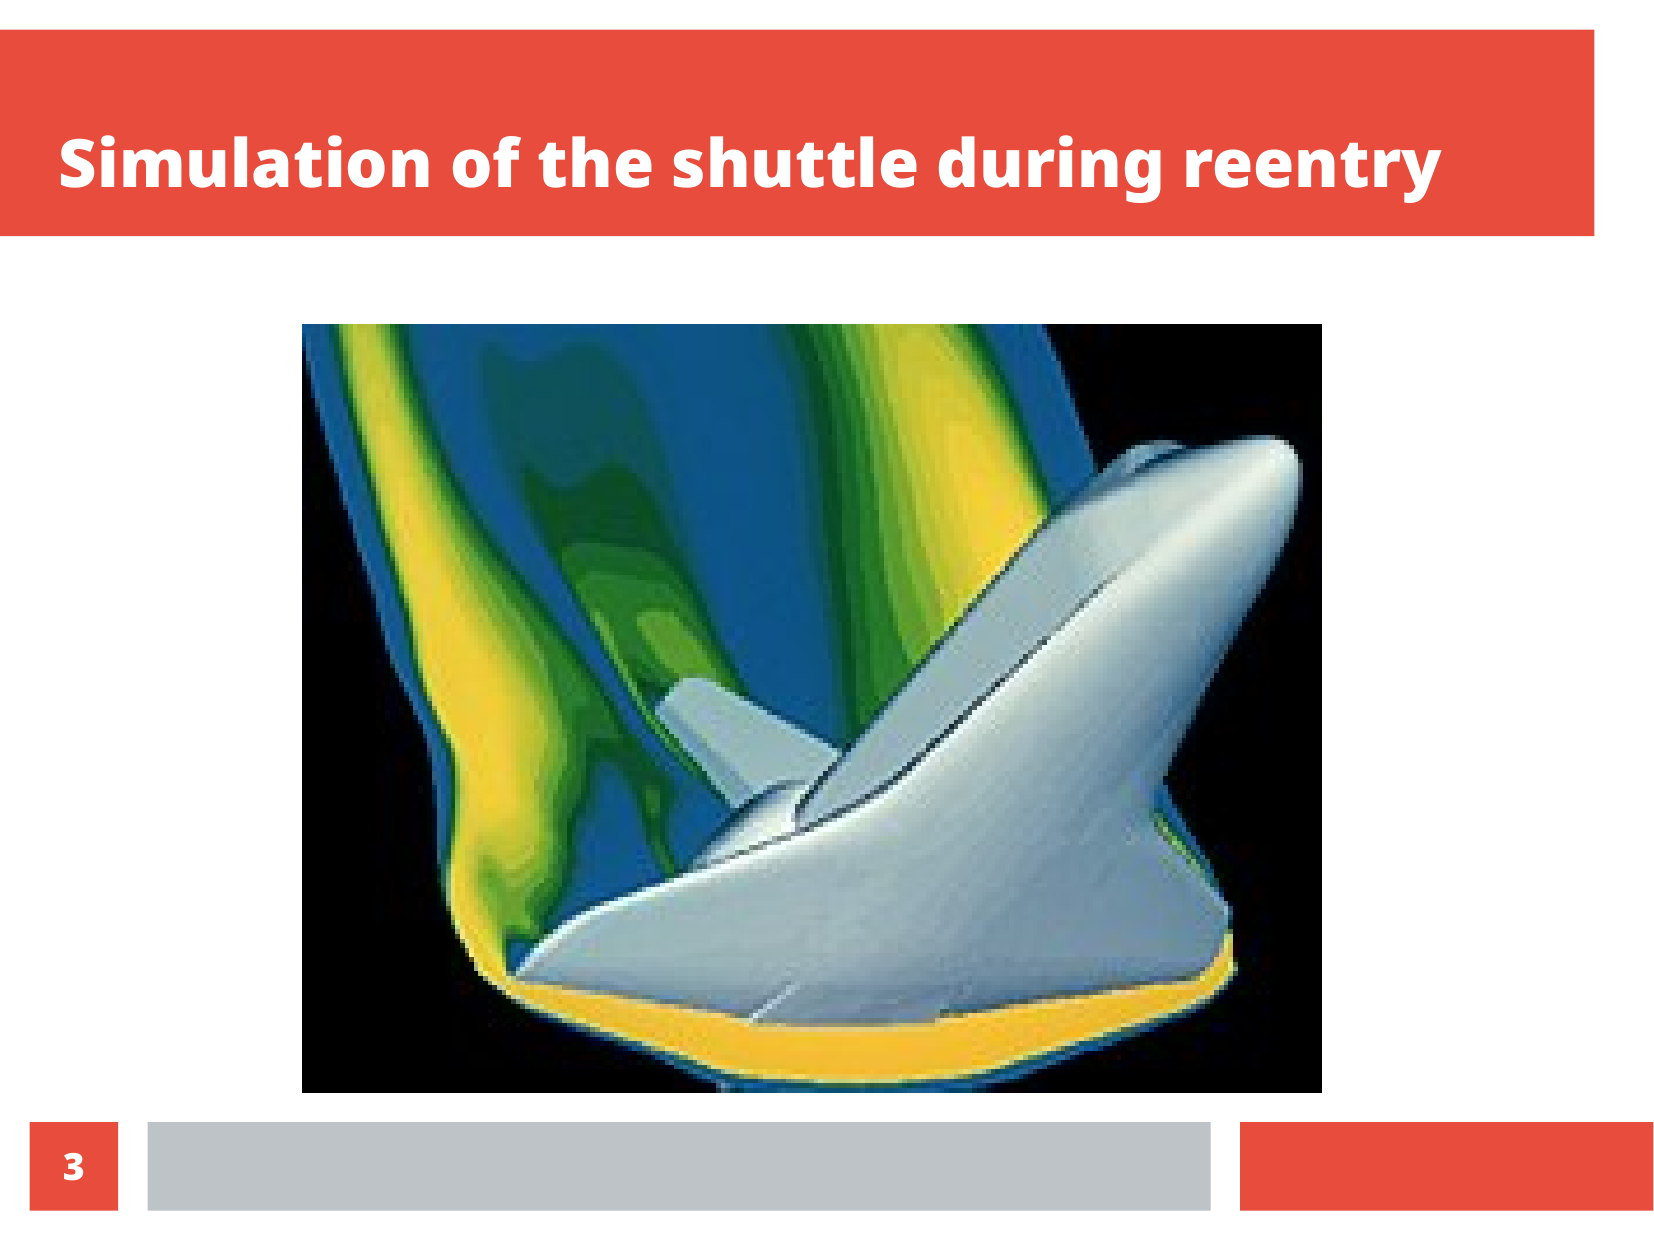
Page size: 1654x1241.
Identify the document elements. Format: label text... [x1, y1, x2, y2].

title Simulation of the shuttle during reentry [59, 59, 1595, 207]
picture [302, 324, 1322, 1093]
